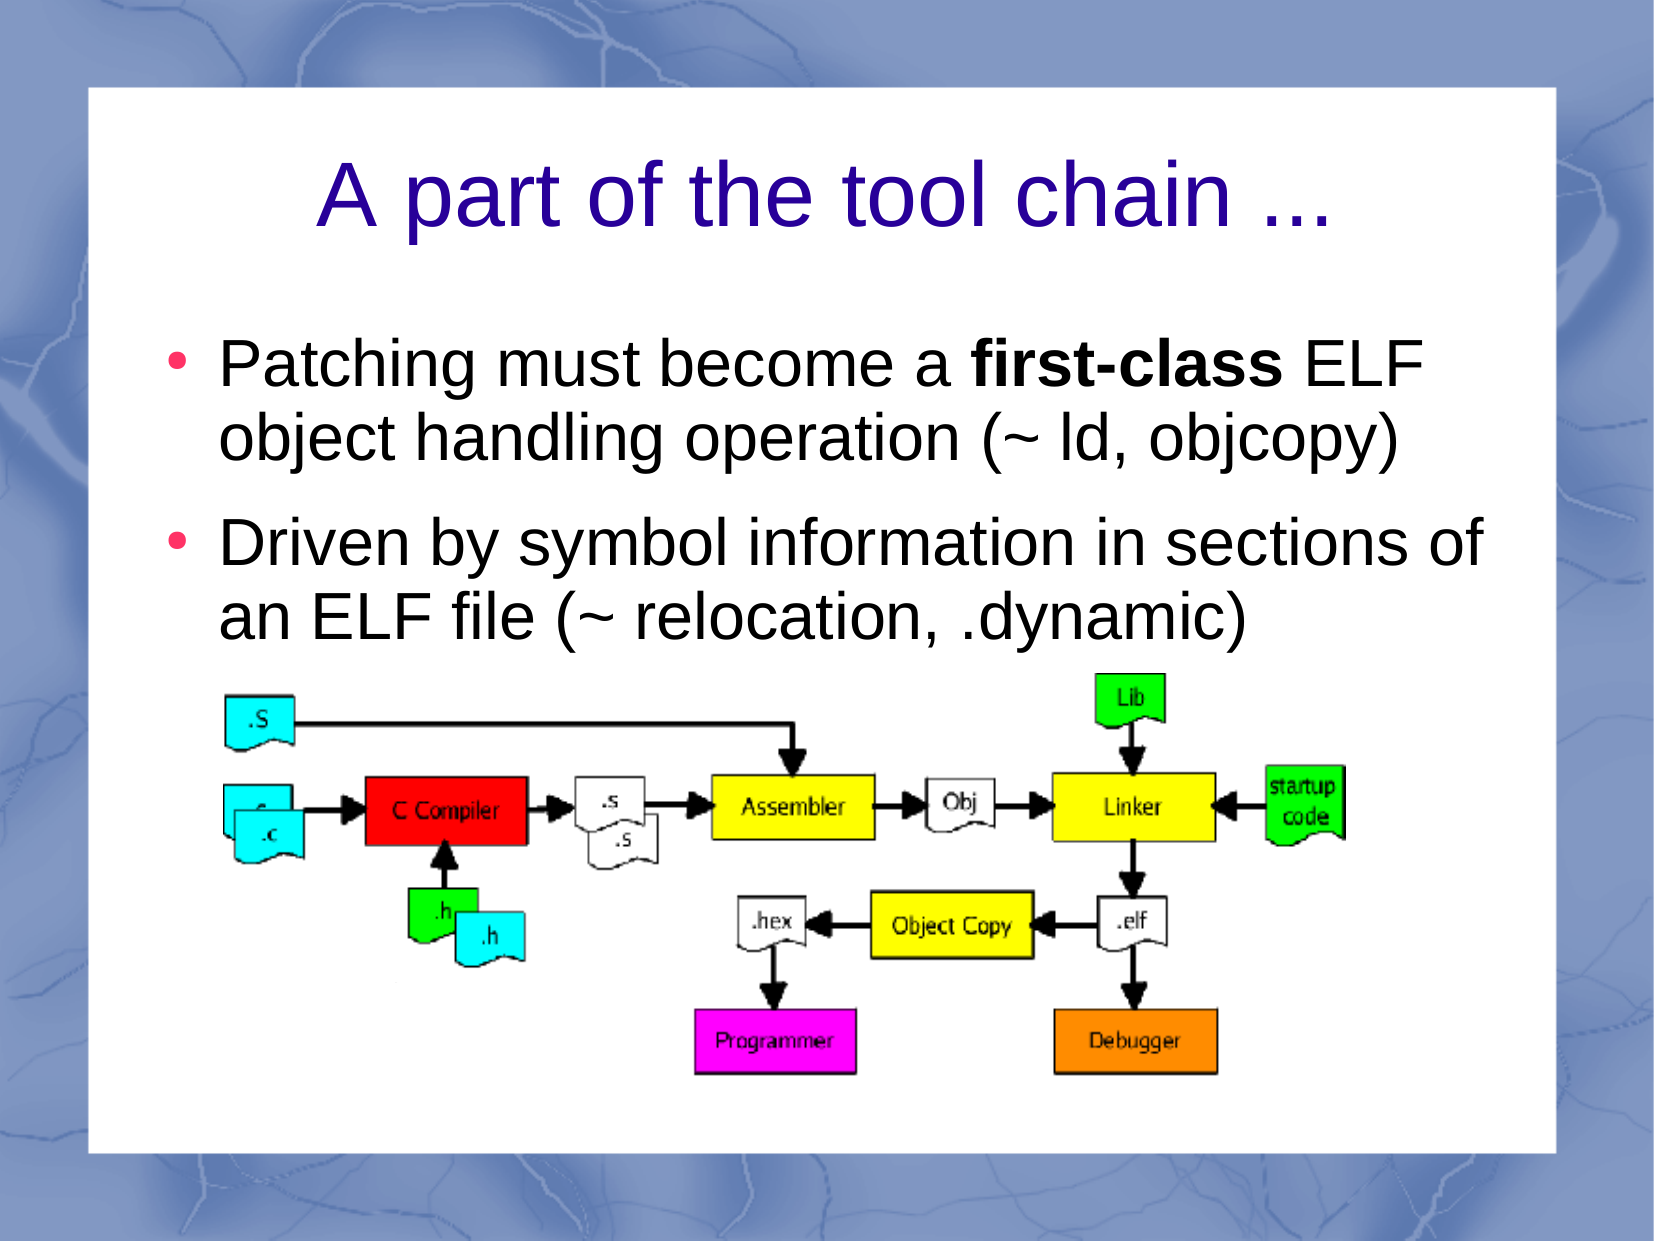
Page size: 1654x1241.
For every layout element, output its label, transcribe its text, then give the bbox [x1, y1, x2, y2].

text_box [226, 906, 579, 1122]
picture [0, 0, 1654, 1241]
list Patching must become a first-class ELF object handling operation (~ ld, objcopy) Driven by symbol information in sections of an ELF file (~ relocation, .dynamic) [147, 325, 1506, 1130]
title A part of the tool chain ... [118, 98, 1536, 291]
